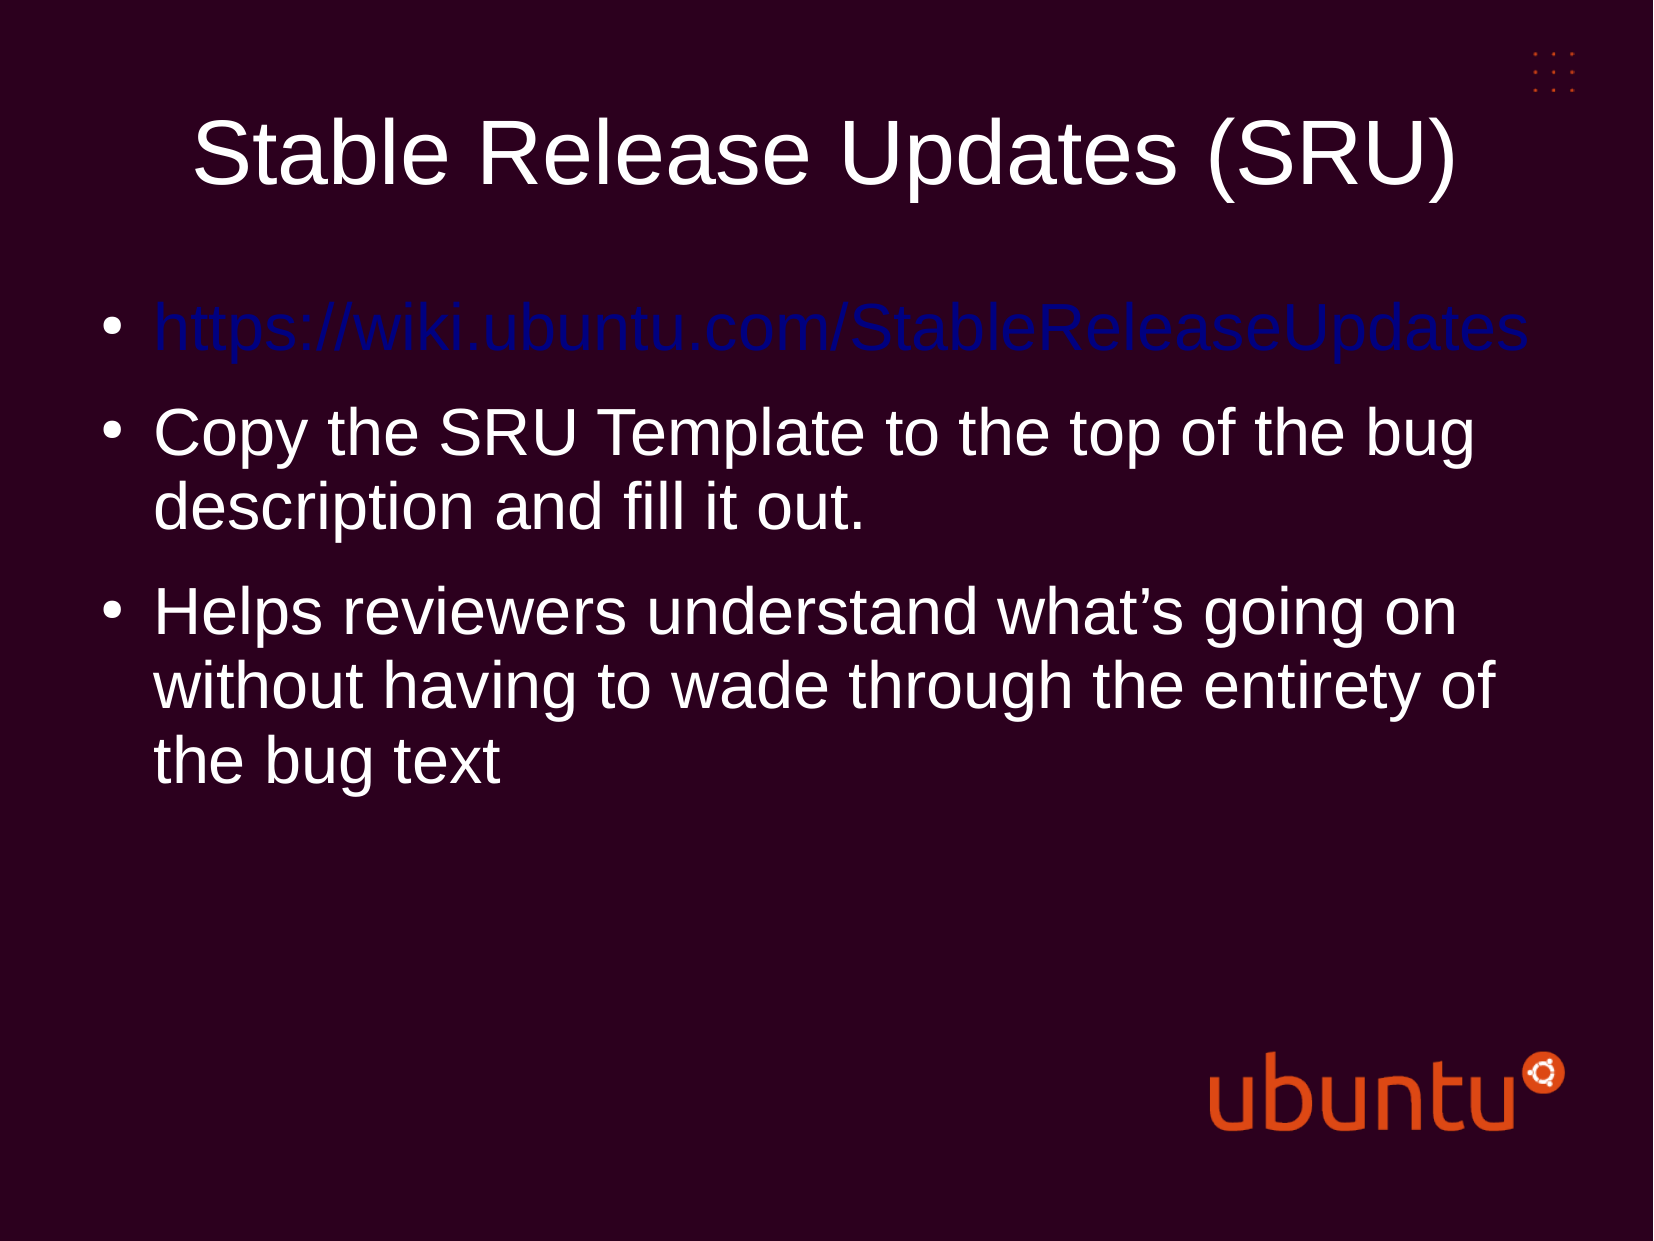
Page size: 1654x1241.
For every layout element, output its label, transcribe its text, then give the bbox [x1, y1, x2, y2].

picture [1571, 49, 1575, 94]
picture [1121, 960, 1653, 1223]
title Stable Release Updates (SRU) [82, 49, 1571, 257]
list https://wiki.ubuntu.com/StableReleaseUpdates Copy the SRU Template to the top of the bug description and fill it out. Helps reviewers understand what’s going on without having to wade through the entirety of the bug text [82, 290, 1571, 1010]
